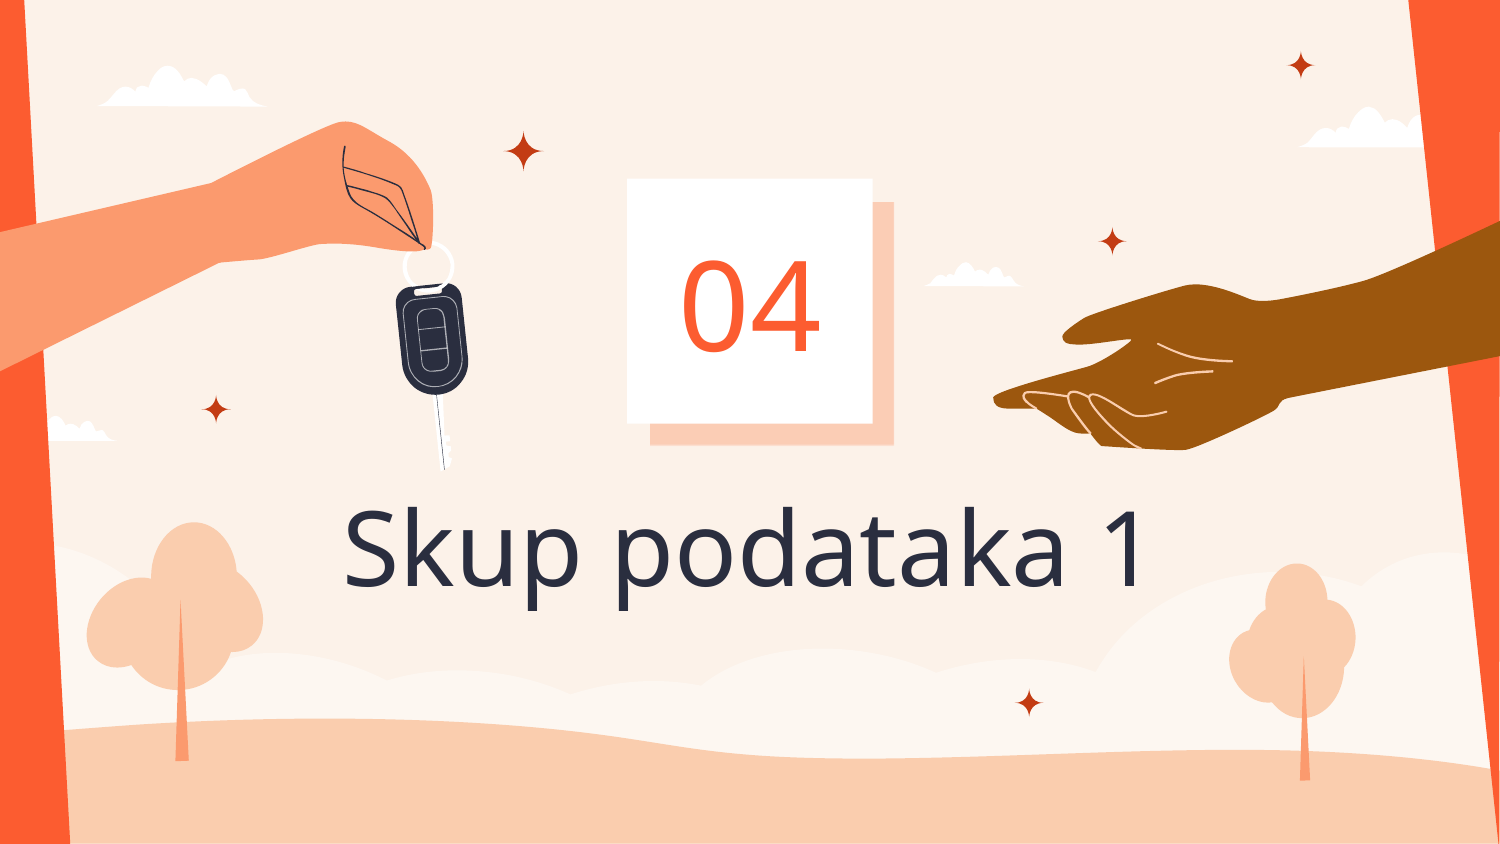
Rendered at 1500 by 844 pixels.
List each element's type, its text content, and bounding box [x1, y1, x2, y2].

title Skup podataka 1 [230, 466, 1270, 611]
text_box [201, 394, 231, 424]
text_box [0, 121, 469, 472]
text_box [1229, 563, 1356, 781]
text_box [1097, 226, 1127, 256]
text_box [993, 220, 1500, 451]
text_box [503, 130, 545, 172]
title 04 [627, 178, 873, 424]
text_box [1014, 688, 1044, 718]
